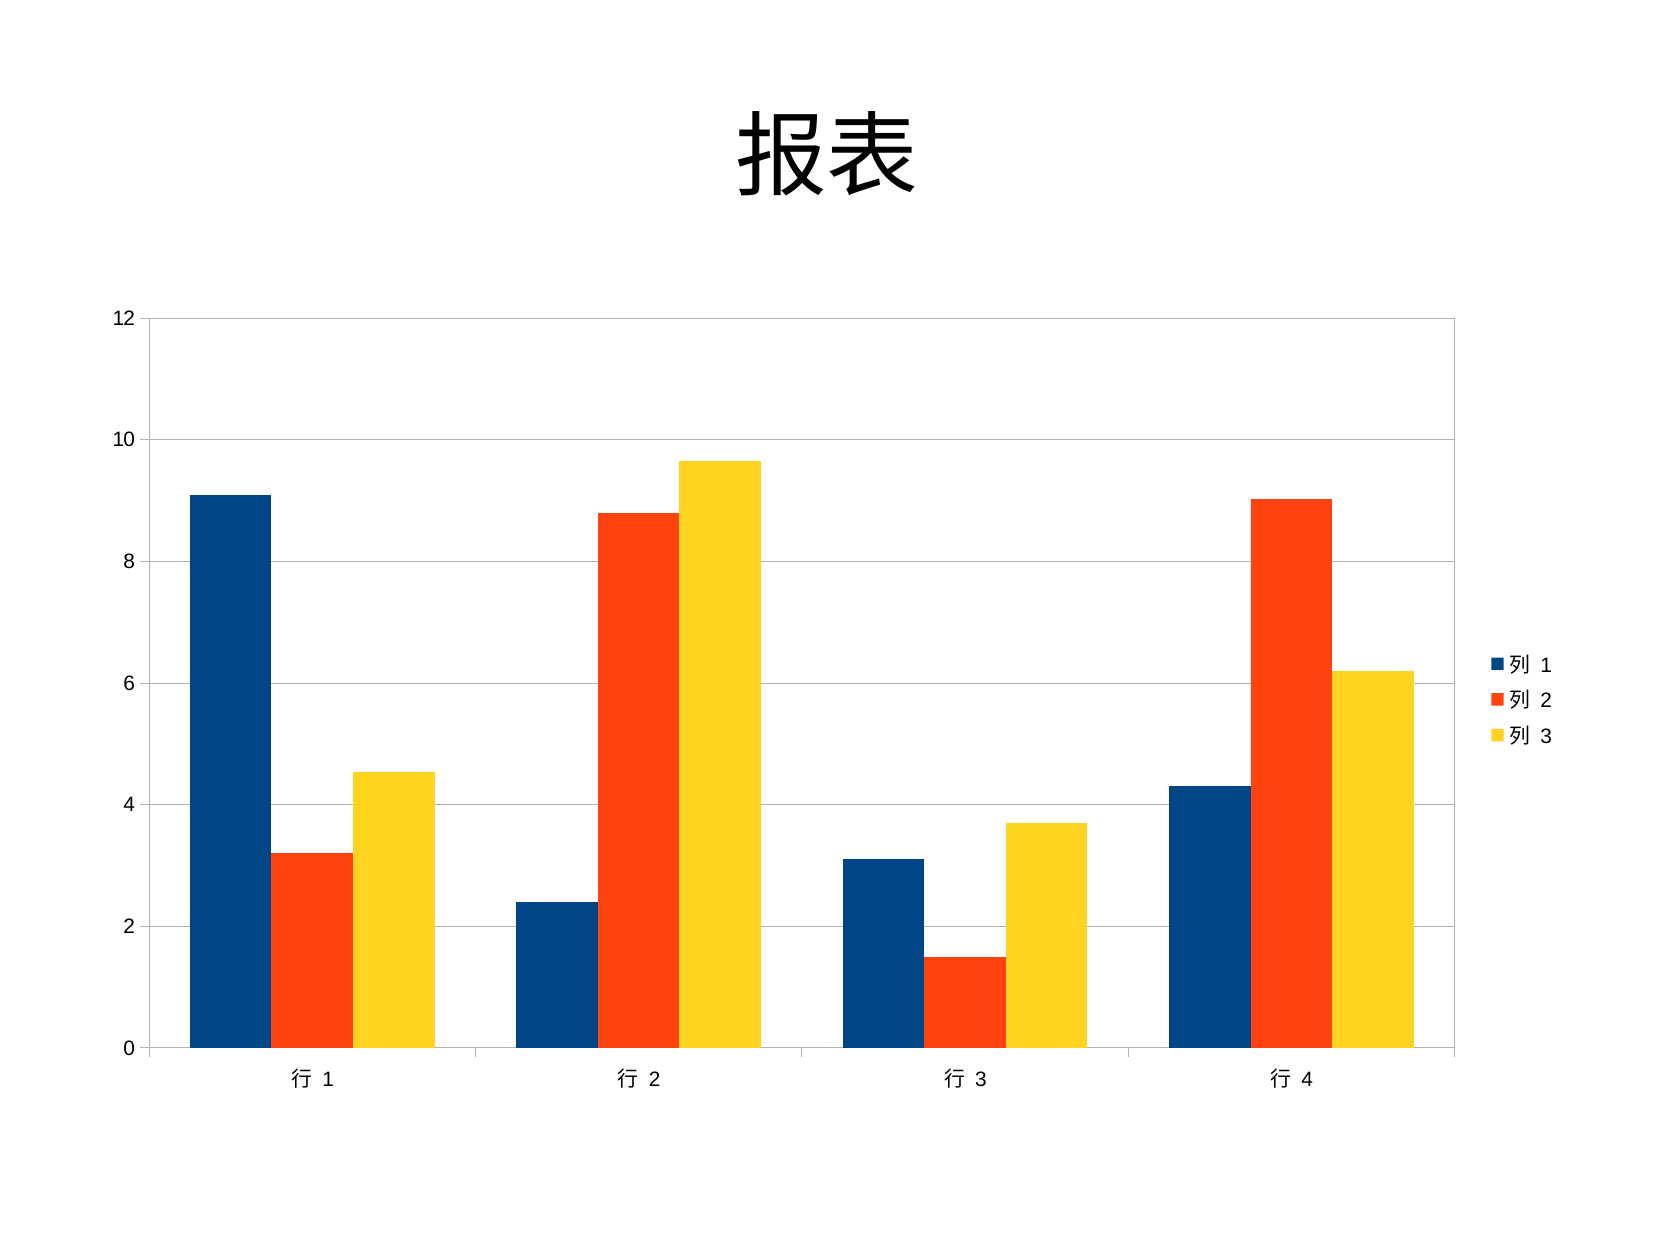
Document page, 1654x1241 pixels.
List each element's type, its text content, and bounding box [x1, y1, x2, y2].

chart [82, 290, 1571, 1109]
title 报表 [82, 49, 1571, 257]
